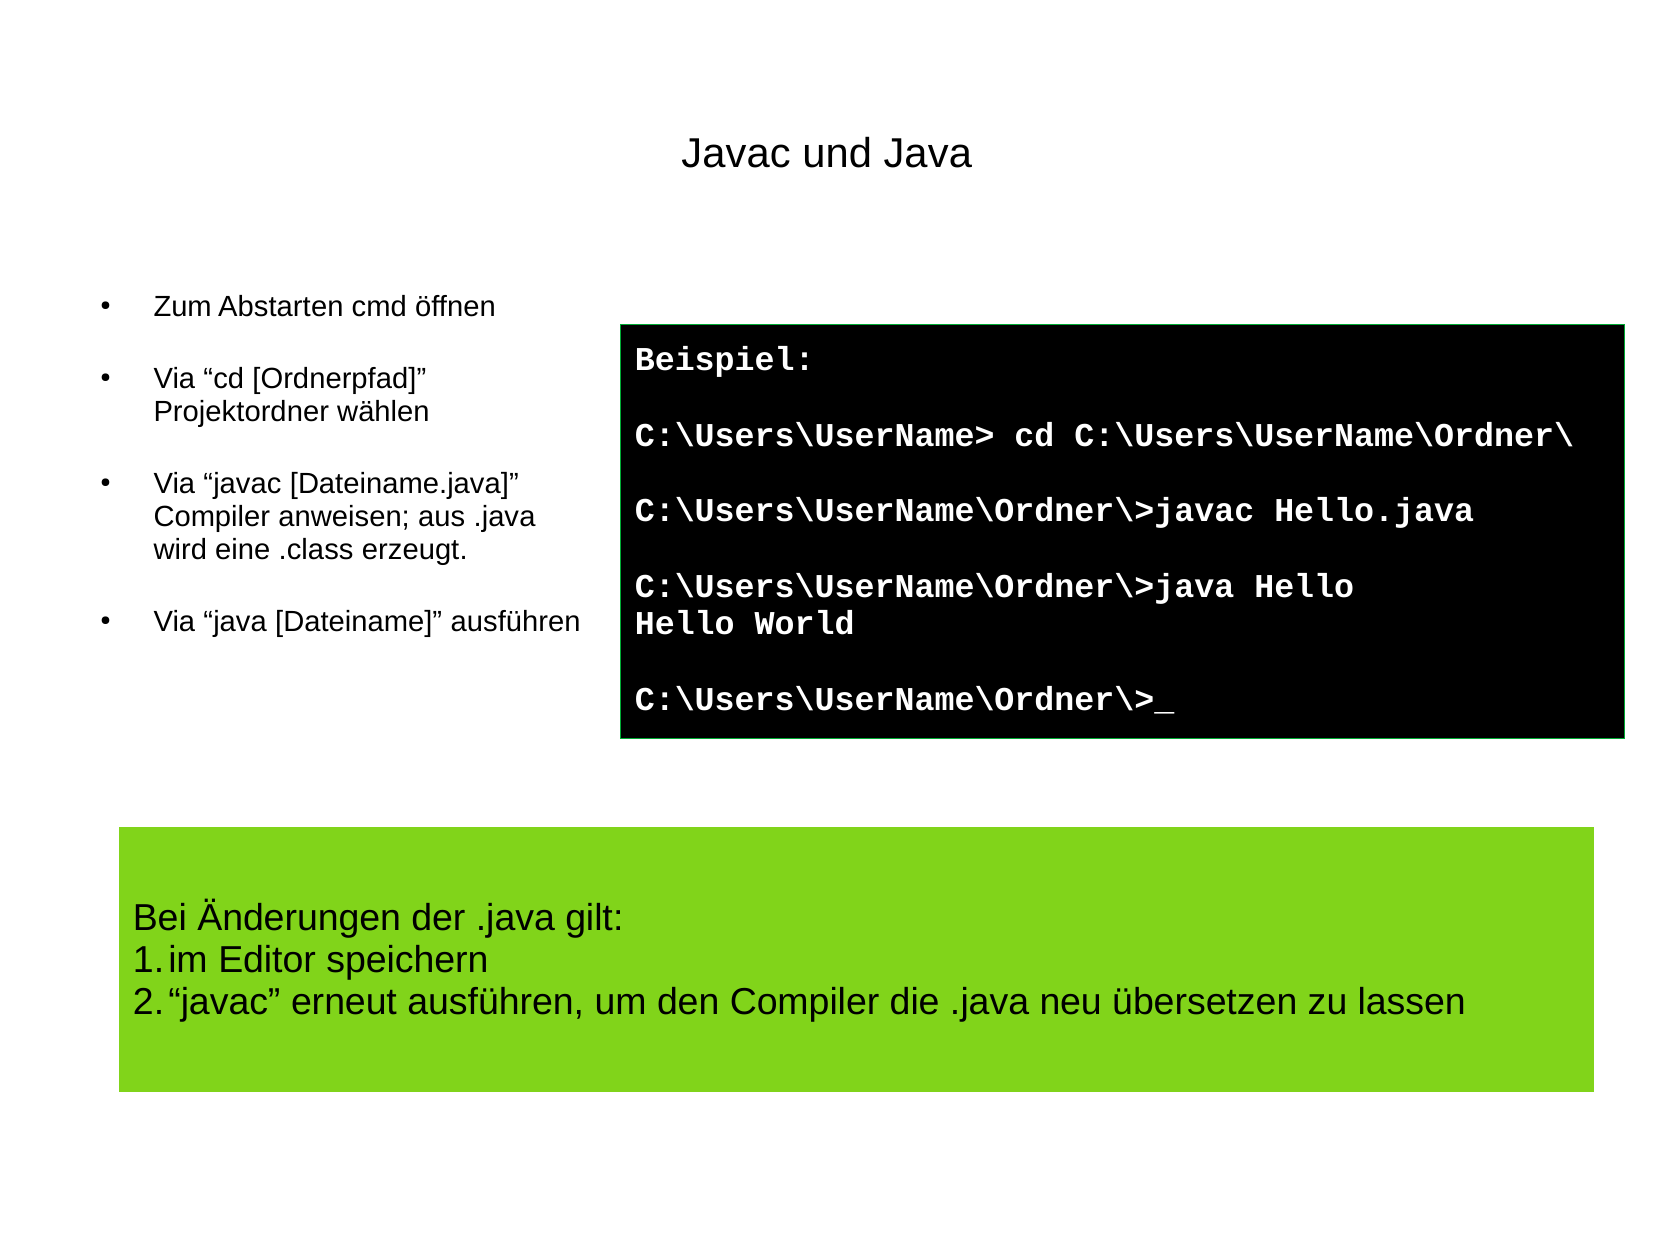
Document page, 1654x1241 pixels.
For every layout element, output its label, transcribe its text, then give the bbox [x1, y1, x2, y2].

text_box Bei Änderungen der .java gilt: im Editor speichern “javac” erneut ausführen, um den Compiler die .java neu übersetzen zu lassen [118, 826, 1595, 1093]
title Javac und Java [82, 49, 1571, 257]
text_box Beispiel: C:\Users\UserName> cd C:\Users\UserName\Ordner\ C:\Users\UserName\Ordner\>javac Hello.java C:\Users\UserName\Ordner\>java Hello Hello World C:\Users\UserName\Ordner\>_ [620, 324, 1625, 739]
list Zum Abstarten cmd öffnen Via “cd [Ordnerpfad]” Projektordner wählen Via “javac [Dateiname.java]” Compiler anweisen; aus .java wird eine .class erzeugt. Via “java [Dateiname]” ausführen [82, 290, 591, 768]
